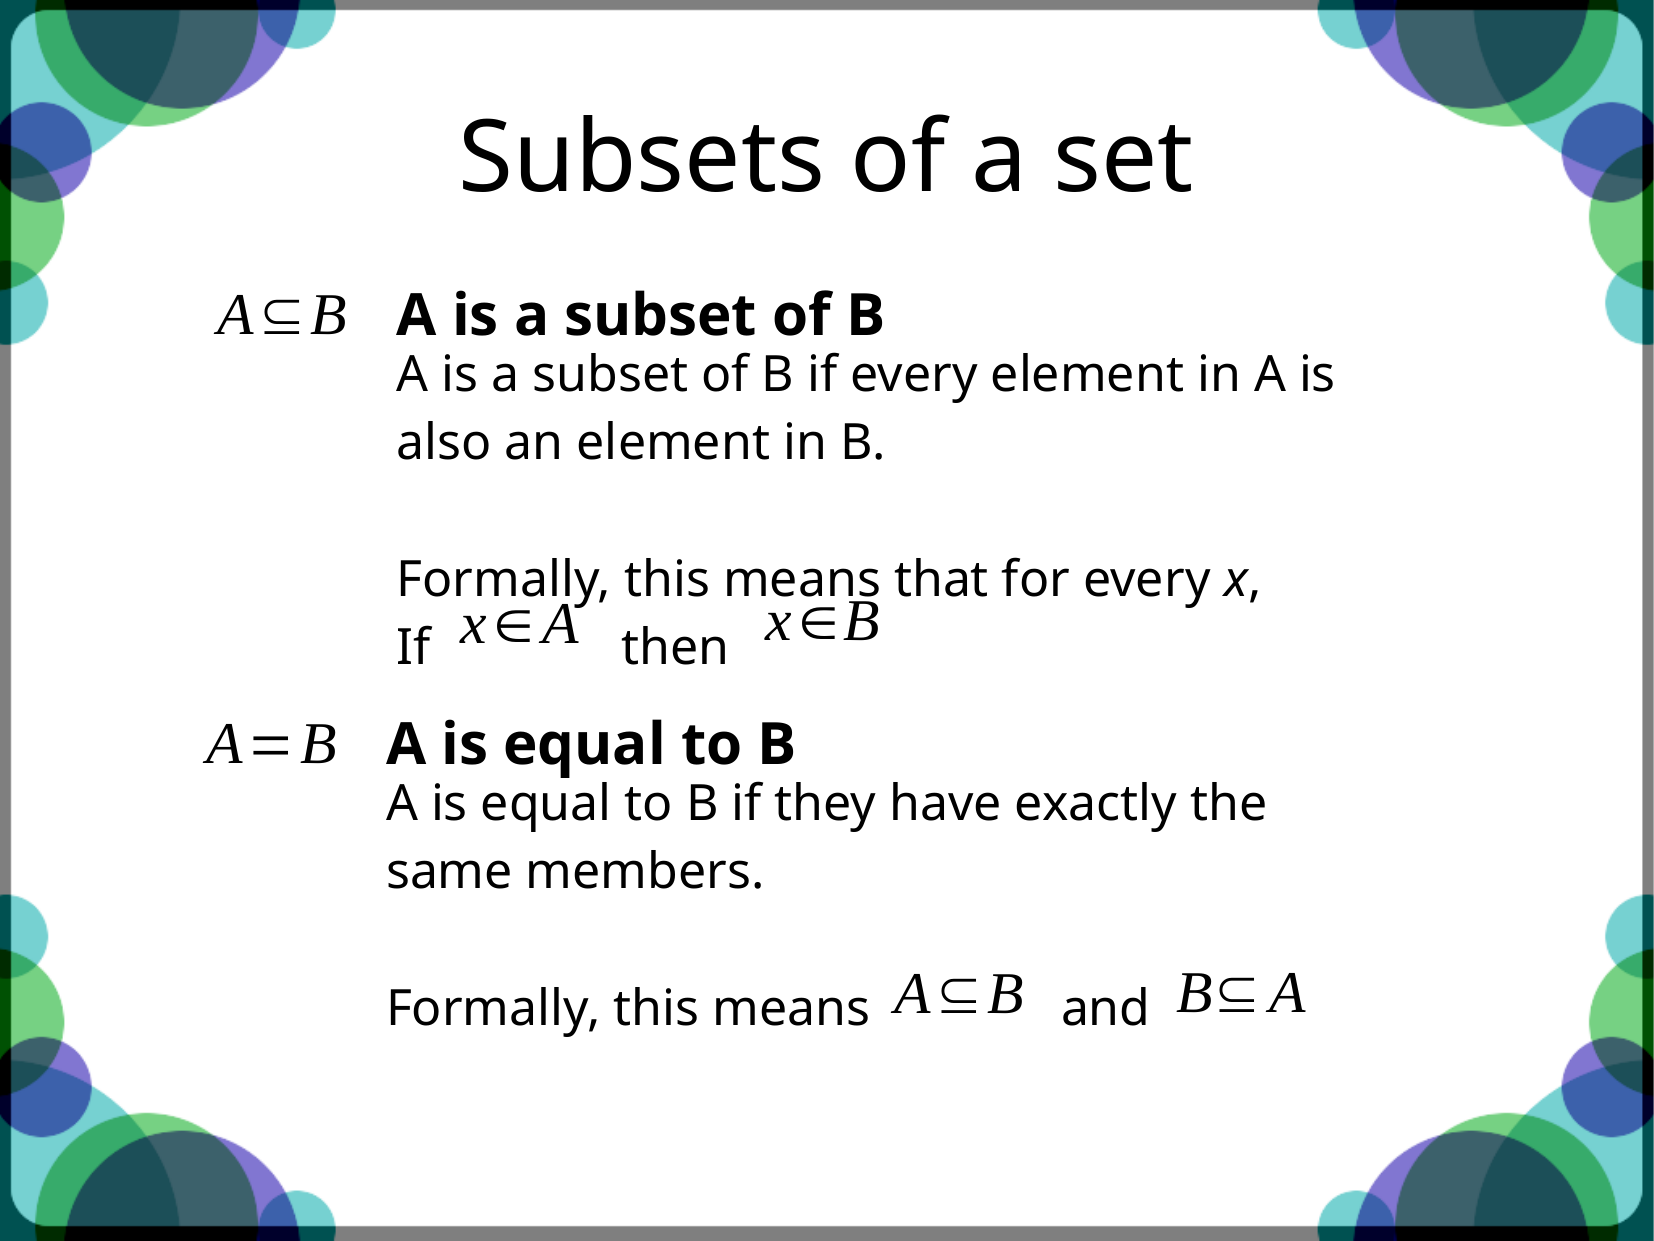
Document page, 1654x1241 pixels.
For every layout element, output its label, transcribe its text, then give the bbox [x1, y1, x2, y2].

text_box A is equal to B [386, 694, 883, 789]
chart [1158, 960, 1325, 1027]
chart [184, 711, 352, 778]
chart [871, 962, 1039, 1029]
title Subsets of a set [82, 49, 1571, 257]
chart [194, 282, 362, 349]
picture [0, 0, 1654, 1241]
text_box A is equal to B if they have exactly the same members. Formally, this means and [386, 797, 1379, 1078]
chart [746, 589, 898, 655]
text_box A is a subset of B [396, 265, 894, 361]
chart [441, 592, 598, 658]
text_box A is a subset of B if every element in A is also an element in B. Formally, this means that for every x, If then [396, 368, 1390, 649]
